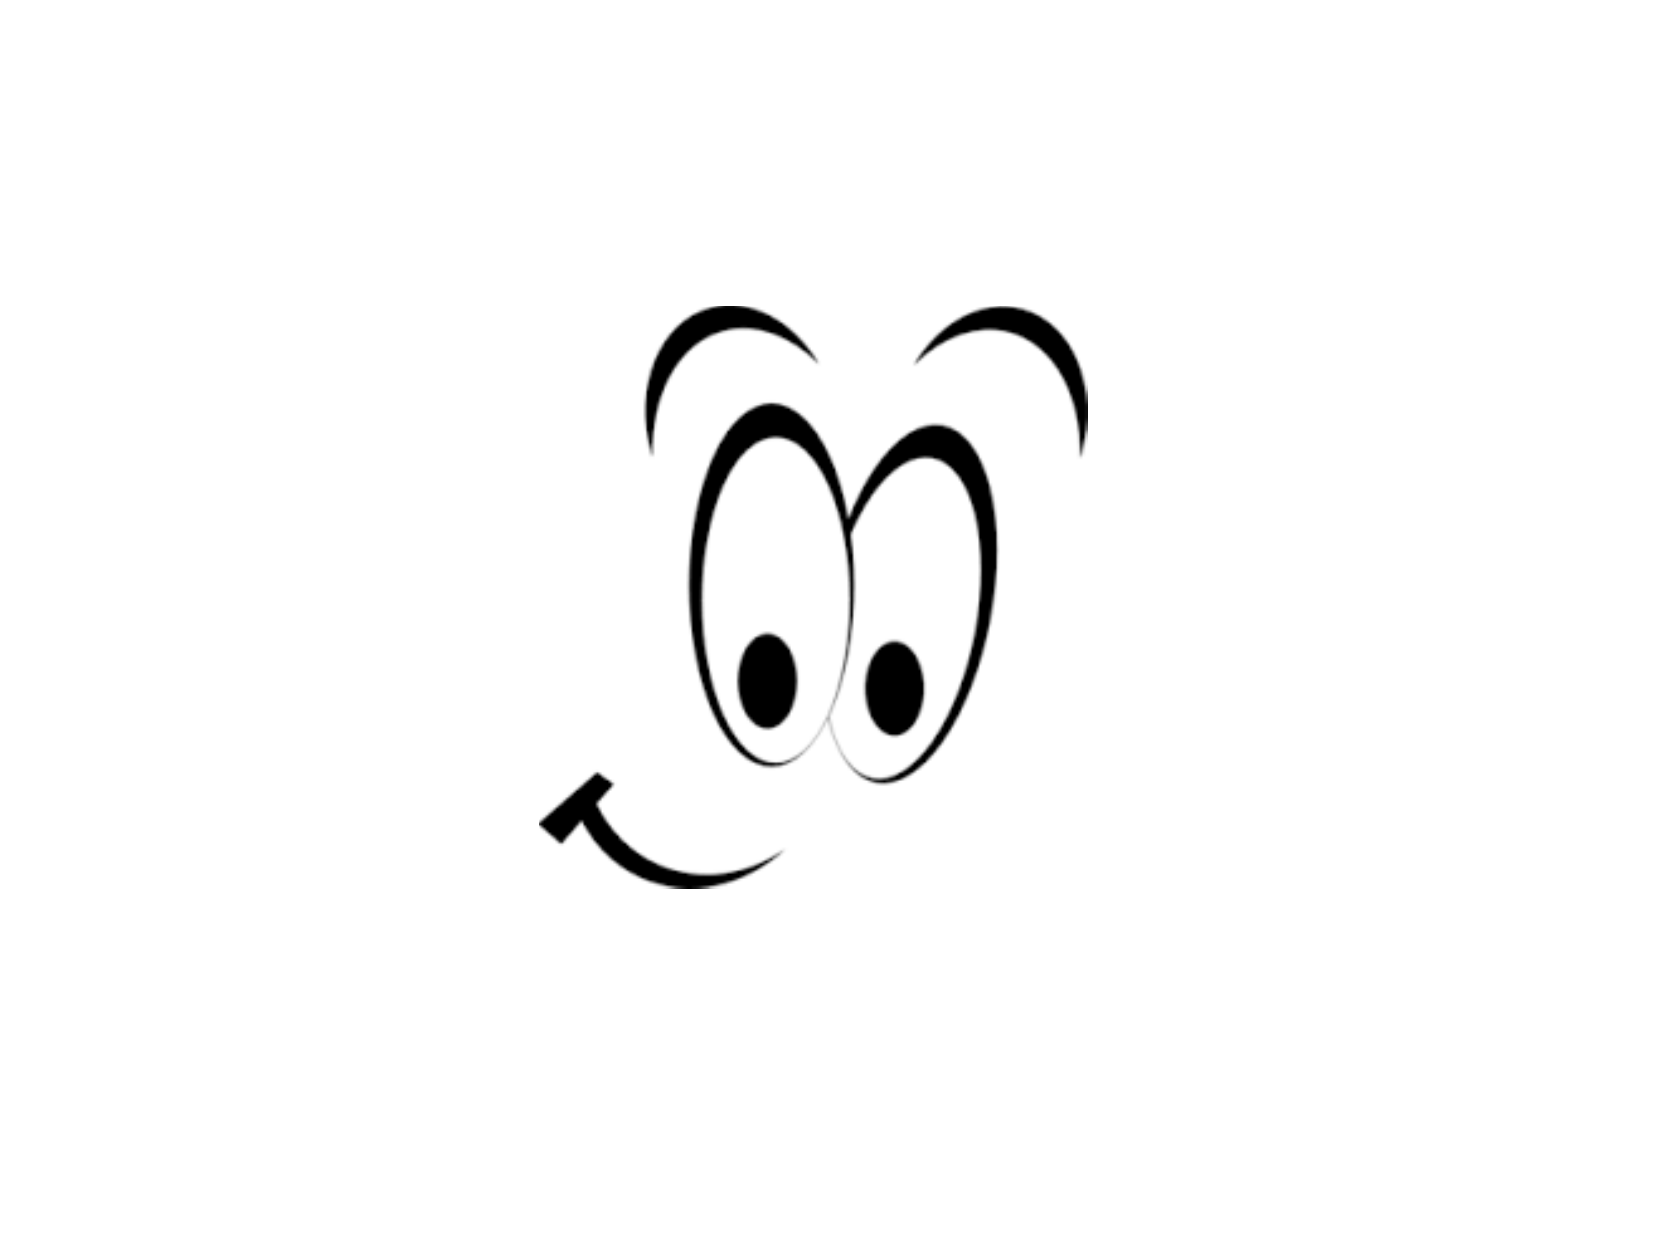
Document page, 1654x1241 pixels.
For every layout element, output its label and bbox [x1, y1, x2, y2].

picture [539, 306, 1088, 889]
